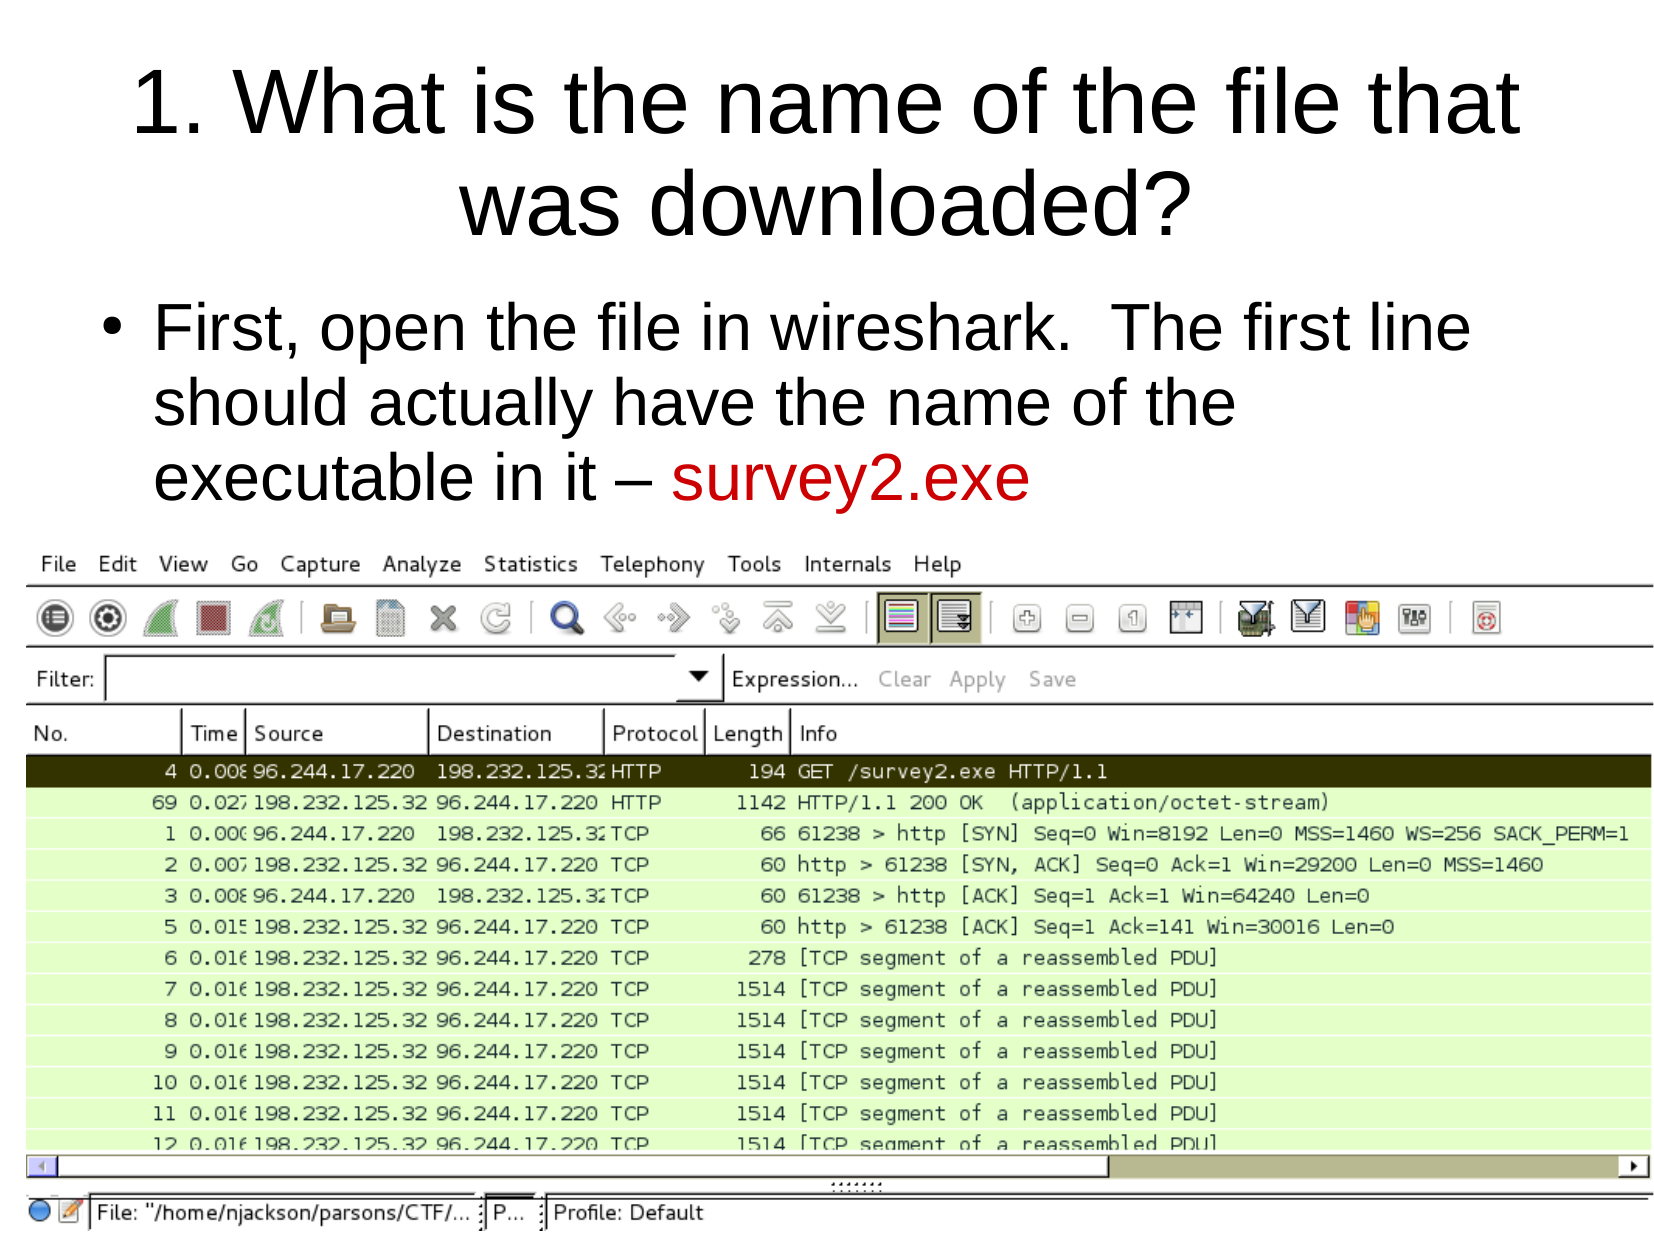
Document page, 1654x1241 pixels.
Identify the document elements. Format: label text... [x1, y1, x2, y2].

picture [26, 539, 1654, 1231]
list First, open the file in wireshark. The first line should actually have the name of the executable in it – survey2.exe [82, 290, 1571, 539]
title 1. What is the name of the file that was downloaded? [82, 49, 1571, 257]
